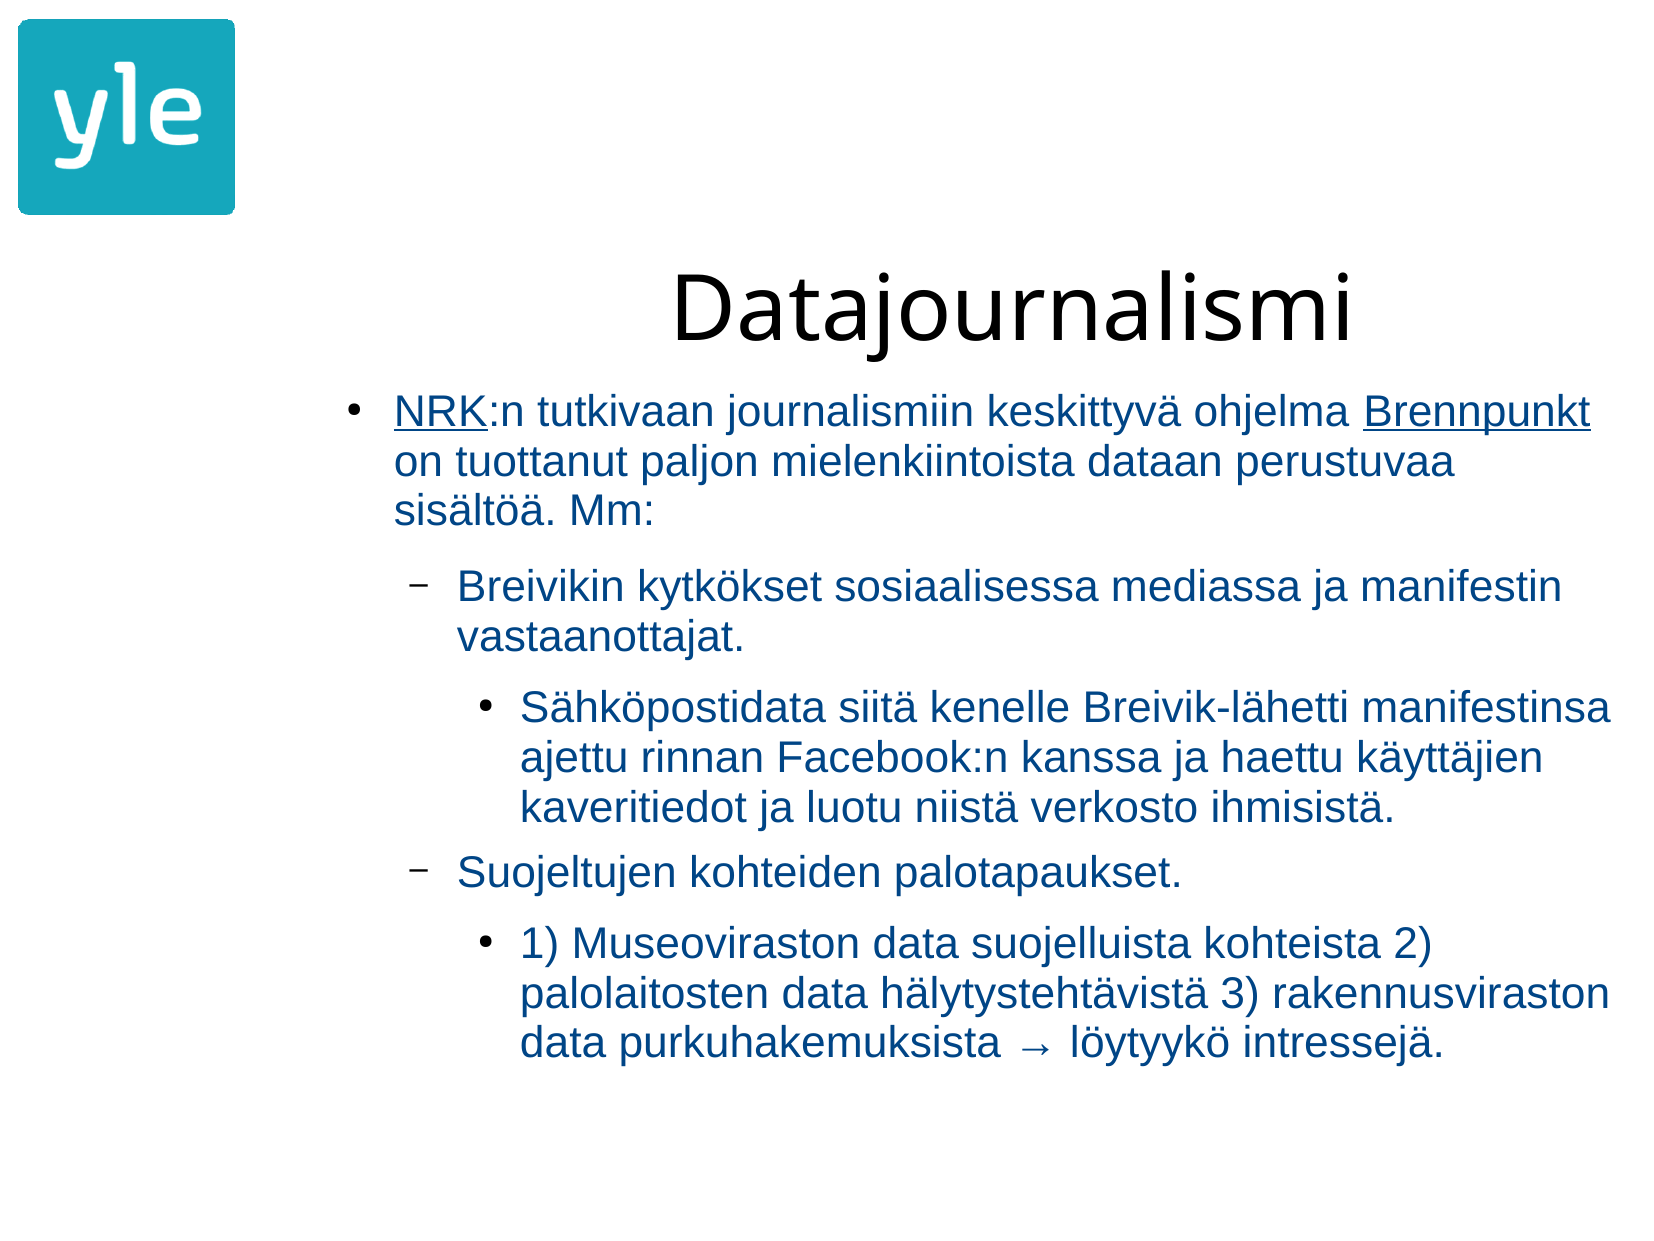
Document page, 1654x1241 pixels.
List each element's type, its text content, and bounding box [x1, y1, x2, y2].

title Datajournalismi [351, 254, 1654, 357]
picture [18, 19, 235, 215]
list NRK:n tutkivaan journalismiin keskittyvä ohjelma Brennpunkt on tuottanut paljon mielenkiintoista dataan perustuvaa sisältöä. Mm: Breivikin kytkökset sosiaalisessa mediassa ja manifestin vastaanottajat. Sähköpostidata siitä kenelle Breivik-lähetti manifestinsa ajettu rinnan Facebook:n kanssa ja haettu käyttäjien kaveritiedot ja luotu niistä verkosto ihmisistä. Suojeltujen kohteiden palotapaukset. 1) Museoviraston data suojelluista kohteista 2) palolaitosten data hälytystehtävistä 3) rakennusviraston data purkuhakemuksista → löytyykö intressejä. [330, 385, 1627, 1117]
